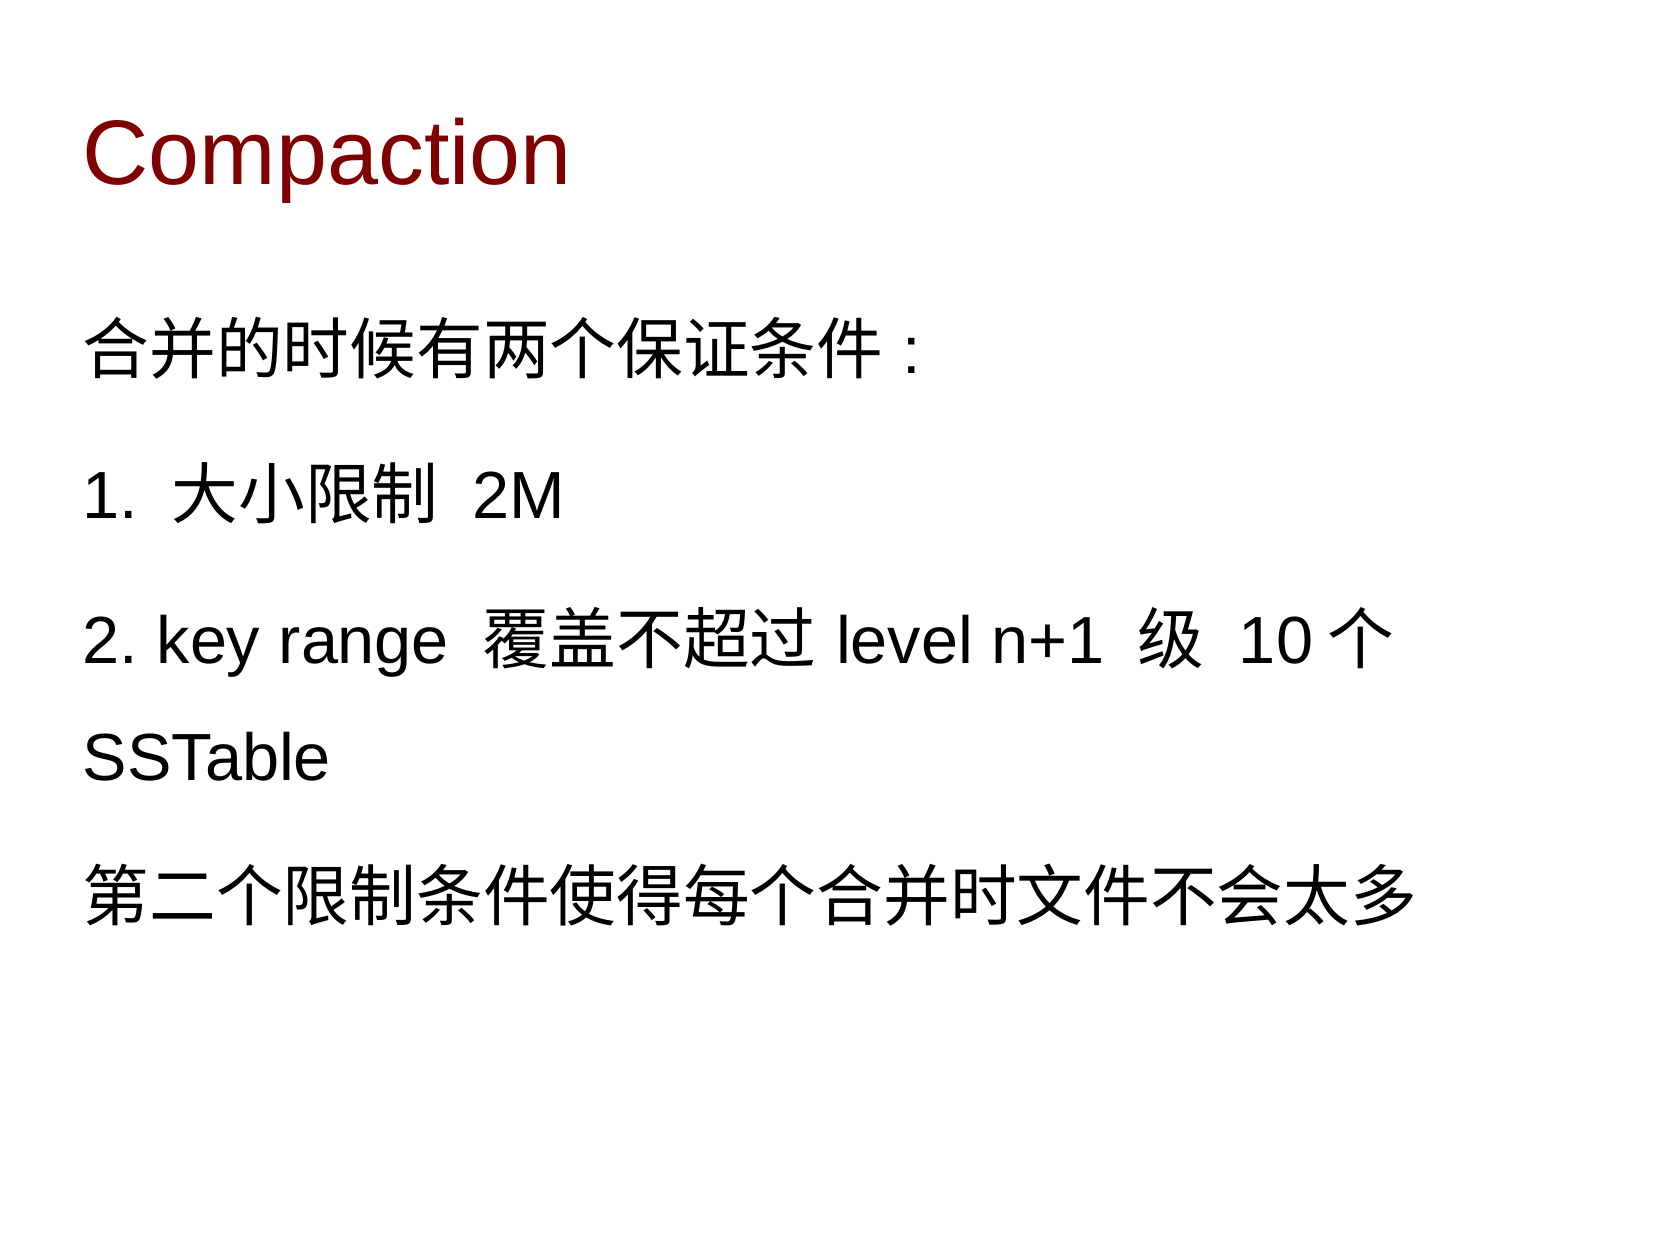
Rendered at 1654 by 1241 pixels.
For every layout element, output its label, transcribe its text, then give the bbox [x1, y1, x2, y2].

title Compaction [82, 49, 1571, 257]
subtitle 合并的时候有两个保证条件: 1. 大小限制 2M 2. key range 覆盖不超过level n+1 级 10个SSTable 第二个限制条件使得每个合并时文件不会太多 [82, 290, 1571, 1010]
